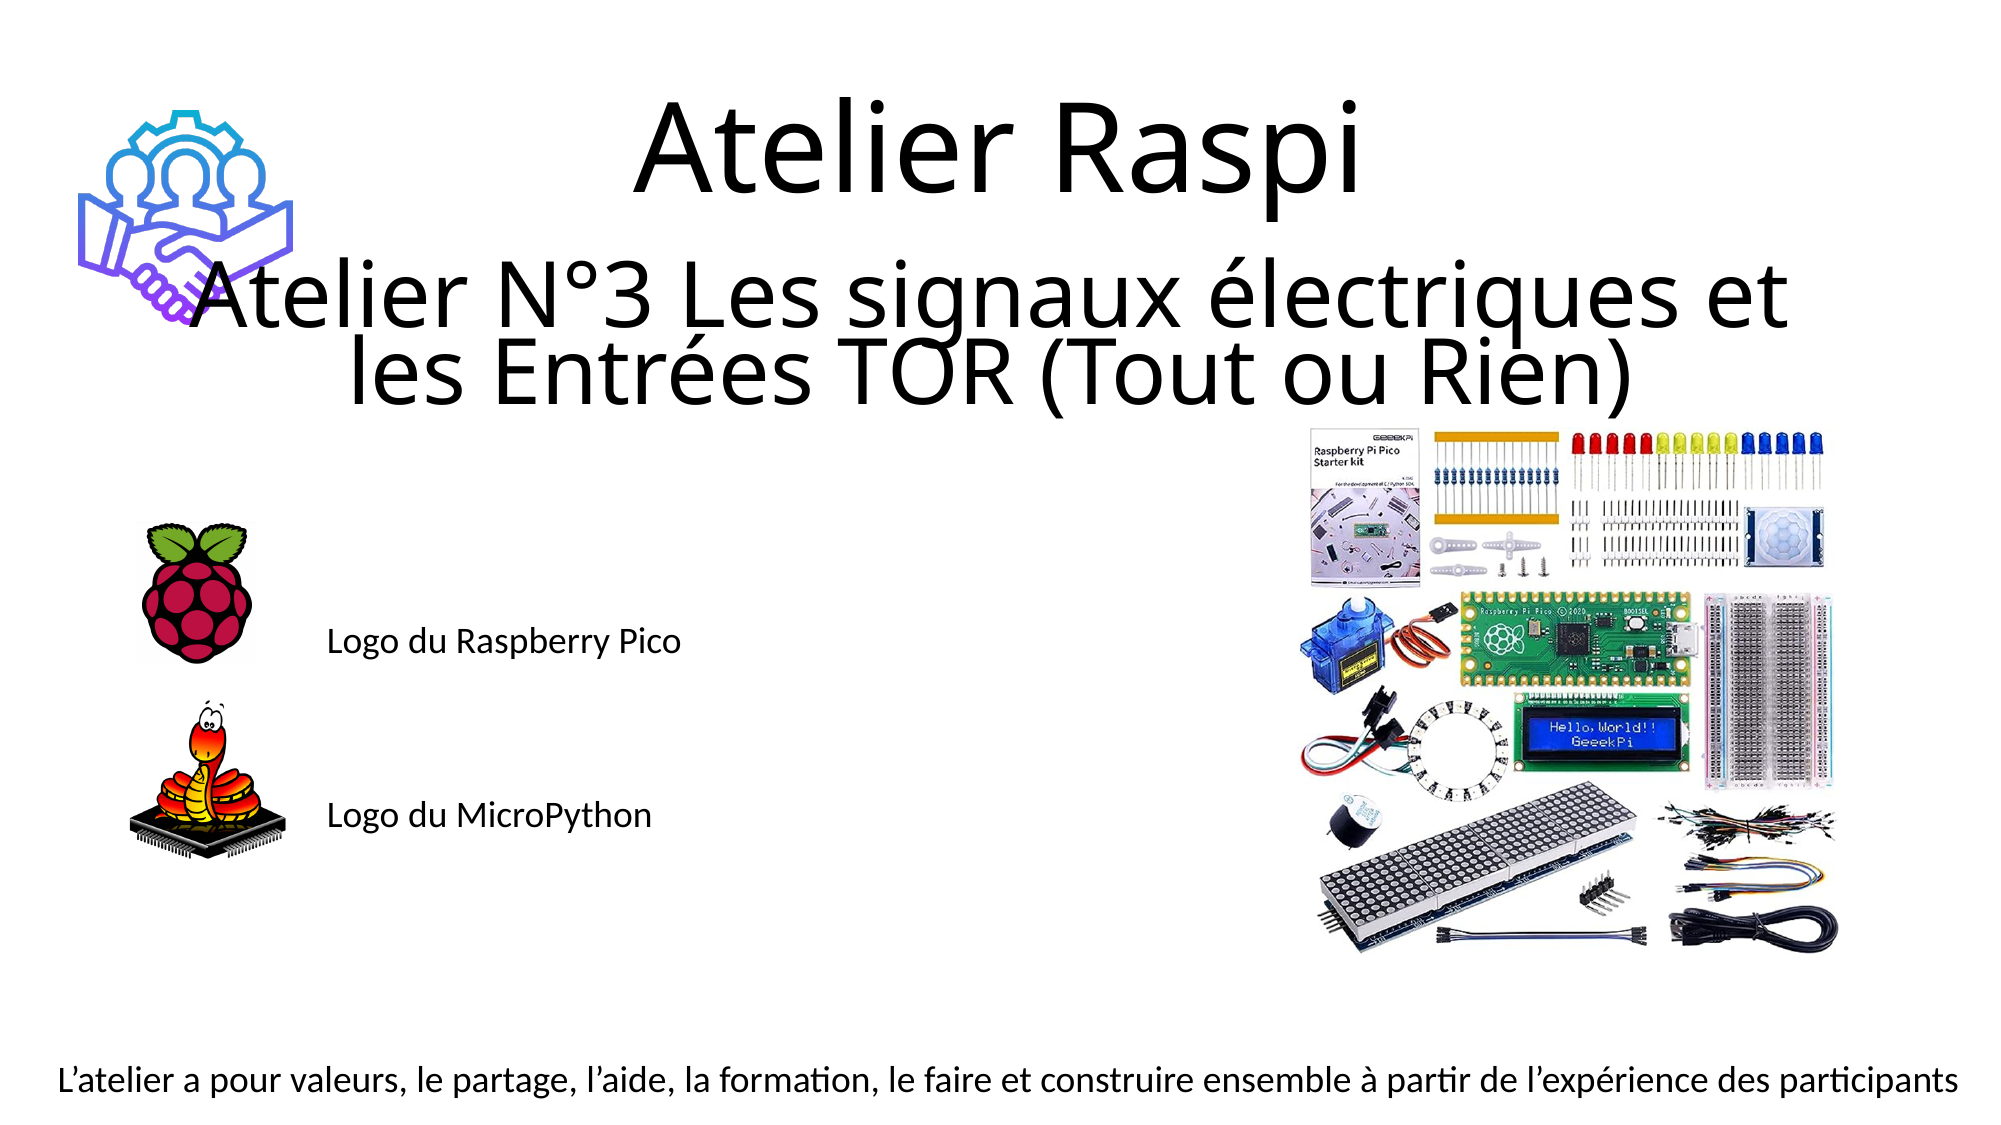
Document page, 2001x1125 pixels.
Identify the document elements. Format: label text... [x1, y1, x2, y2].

picture [136, 522, 255, 664]
title Atelier Raspi [249, 0, 1750, 209]
text_box Logo du MicroPython [311, 782, 673, 844]
picture [78, 111, 293, 325]
text_box Logo du Raspberry Pico [311, 608, 702, 669]
text_box L’atelier a pour valeurs, le partage, l’aide, la formation, le faire et construire ensemble à partir de l’expérience des participants [42, 1047, 2000, 1109]
text_box Atelier N°3 Les signaux électriques et les Entrées TOR (Tout ou Rien) [127, 209, 1853, 428]
picture [127, 698, 288, 861]
picture [1298, 428, 1839, 954]
